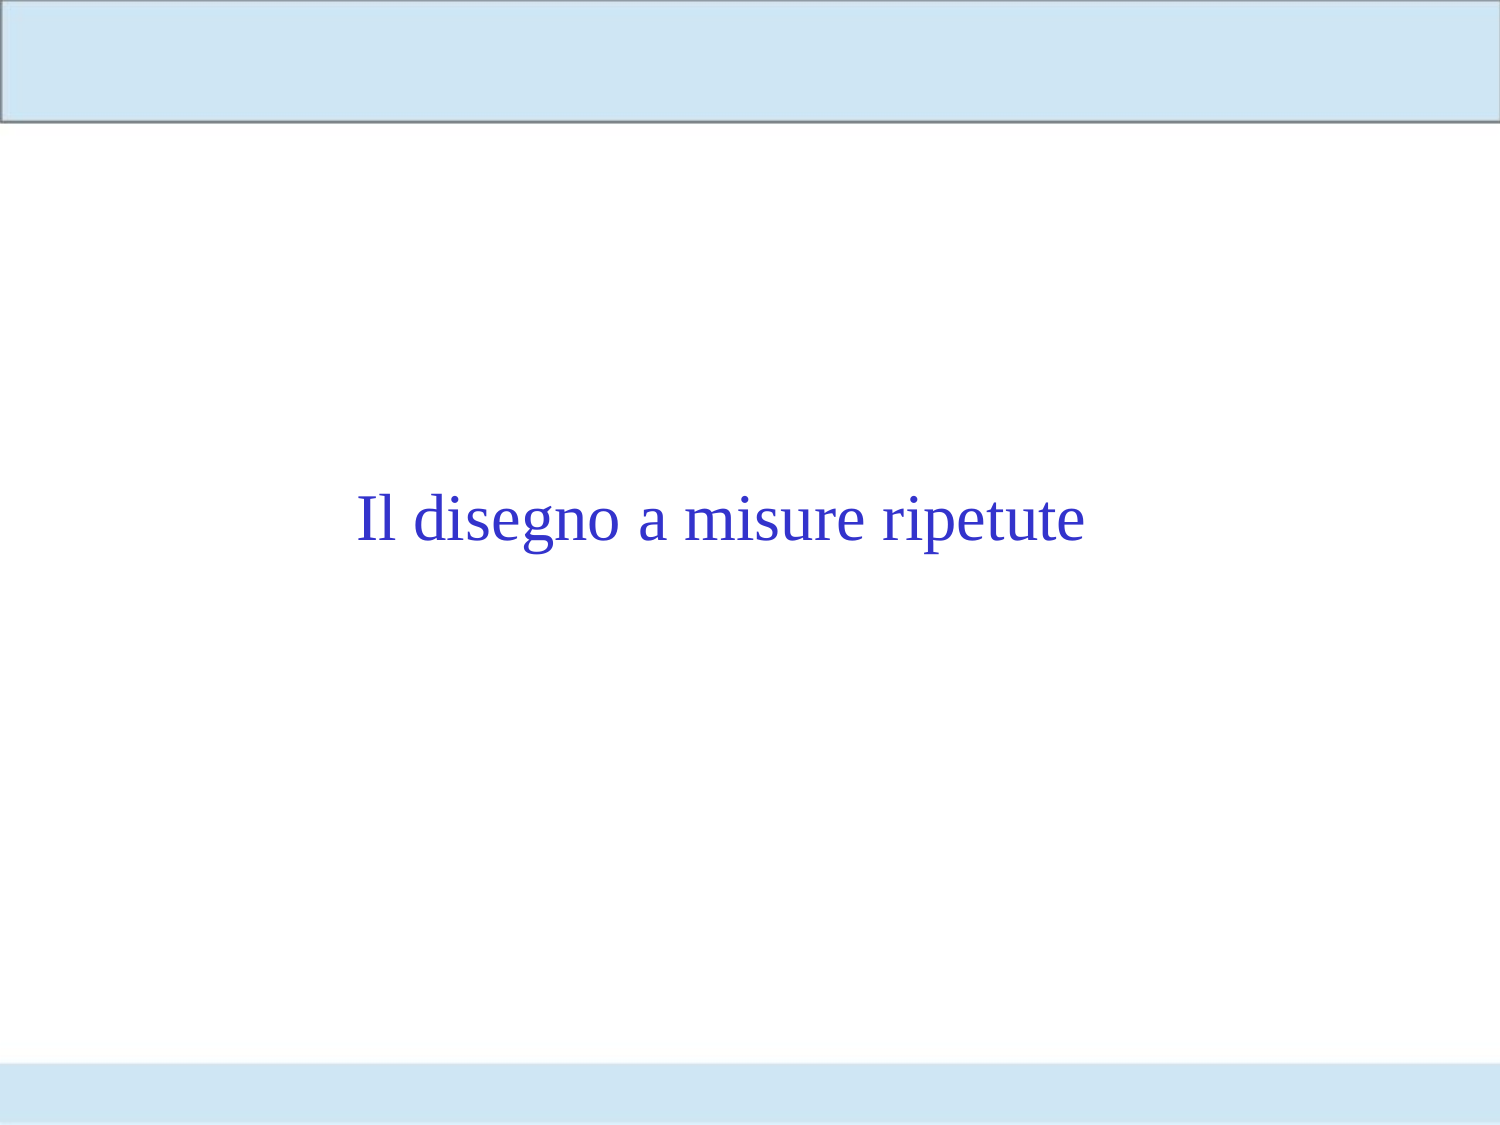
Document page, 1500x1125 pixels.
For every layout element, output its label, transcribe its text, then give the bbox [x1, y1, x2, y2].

picture [0, 0, 1500, 1125]
title Il disegno a misure ripetute [190, 466, 1254, 562]
